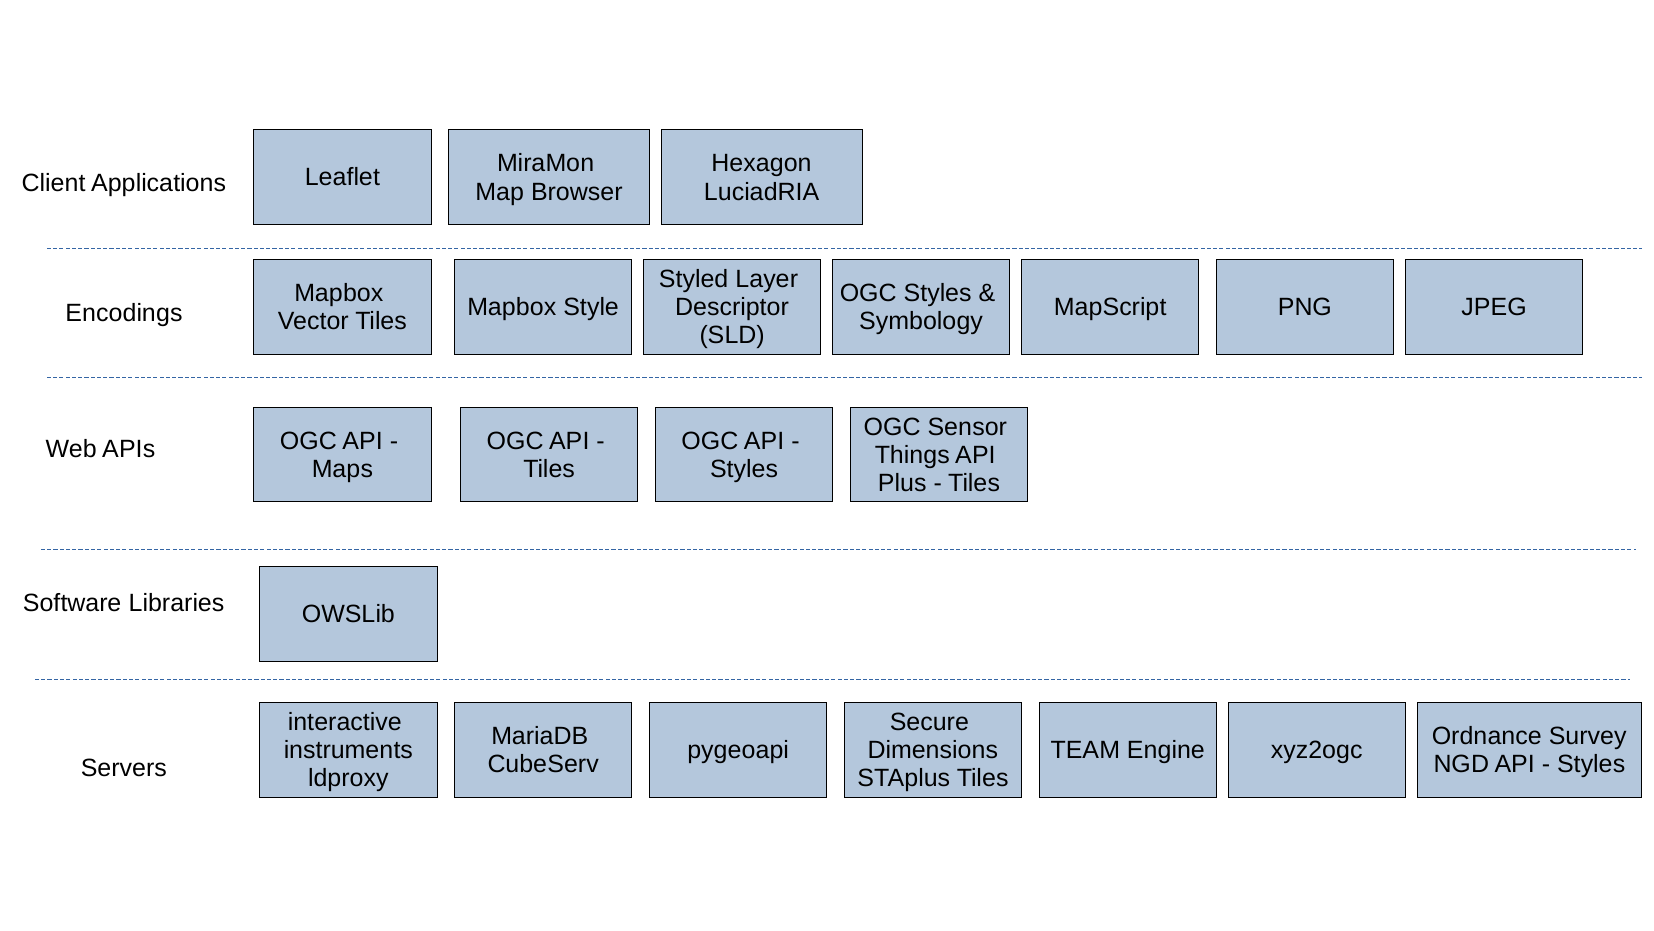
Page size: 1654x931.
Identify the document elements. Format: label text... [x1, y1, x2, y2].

text_box interactive instruments ldproxy [259, 702, 438, 798]
text_box xyz2ogc [1228, 702, 1406, 798]
text_box TEAM Engine [1039, 702, 1217, 798]
text_box Hexagon LuciadRIA [661, 129, 863, 225]
text_box OWSLib [259, 566, 438, 662]
text_box Software Libraries [47, 561, 201, 644]
text_box Mapbox Vector Tiles [253, 259, 432, 355]
text_box Servers [47, 726, 201, 810]
text_box Mapbox Style [454, 259, 632, 355]
text_box Secure Dimensions STAplus Tiles [844, 702, 1022, 798]
text_box Ordnance Survey NGD API - Styles [1417, 702, 1642, 798]
text_box Client Applications [47, 141, 201, 225]
text_box OGC Sensor Things API Plus - Tiles [850, 407, 1028, 502]
text_box OGC API - Styles [655, 407, 833, 502]
text_box Styled Layer Descriptor (SLD) [643, 259, 821, 355]
text_box OGC API - Maps [253, 407, 432, 502]
text_box MariaDB CubeServ [454, 702, 632, 798]
text_box PNG [1216, 259, 1394, 355]
text_box pygeoapi [649, 702, 827, 798]
text_box Encodings [47, 271, 201, 355]
text_box Leaflet [253, 129, 432, 225]
text_box Web APIs [23, 407, 178, 491]
text_box OGC API - Tiles [460, 407, 638, 502]
text_box JPEG [1405, 259, 1583, 355]
text_box MapScript [1021, 259, 1199, 355]
text_box OGC Styles & Symbology [832, 259, 1010, 355]
text_box MiraMon Map Browser [448, 129, 650, 225]
